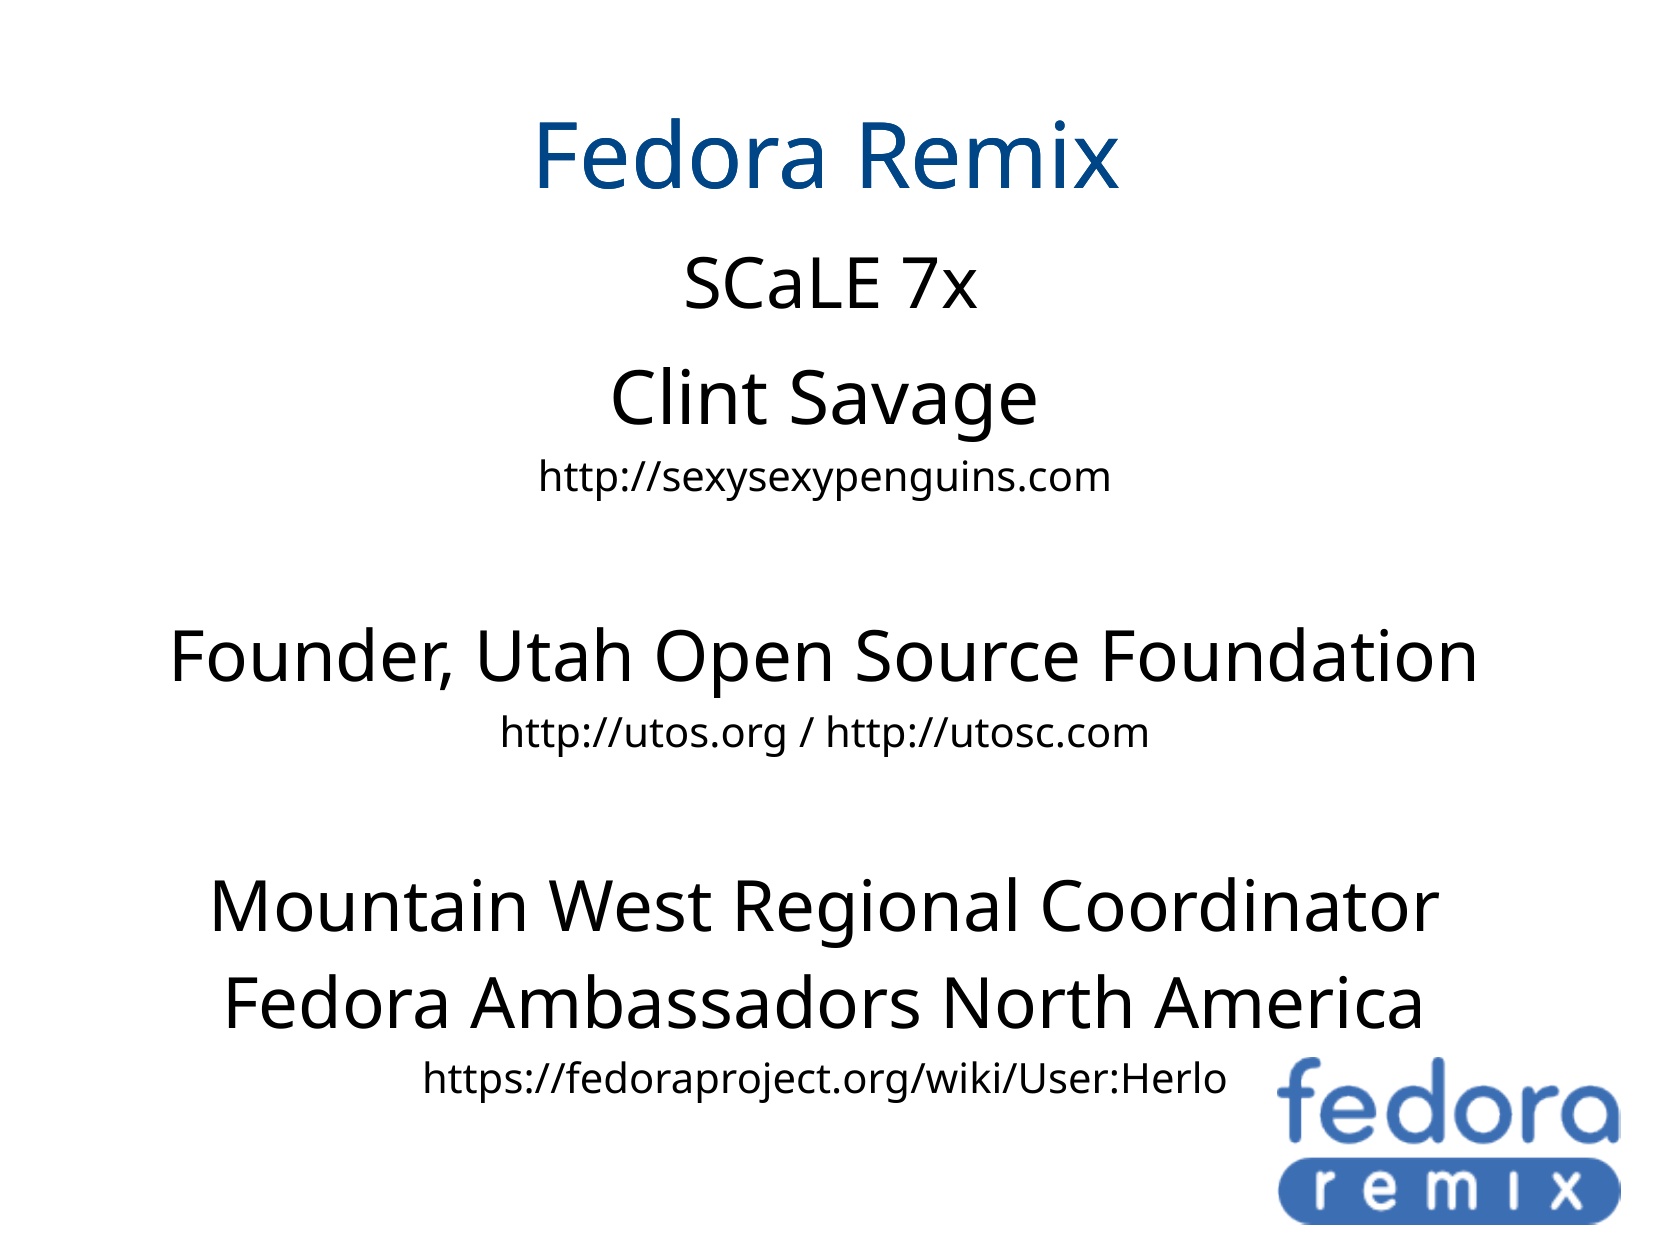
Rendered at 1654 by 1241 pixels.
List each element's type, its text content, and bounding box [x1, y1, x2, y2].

title Fedora Remix [82, 49, 1571, 257]
subtitle SCaLE 7x [87, 225, 1576, 338]
title Clint Savage http://sexysexypenguins.com Founder, Utah Open Source Foundation http://utos.org / http://utosc.com Mountain West Regional Coordinator Fedora Ambassadors North America https://fedoraproject.org/wiki/User:Herlo [37, 412, 1613, 1038]
picture [1277, 1057, 1621, 1225]
